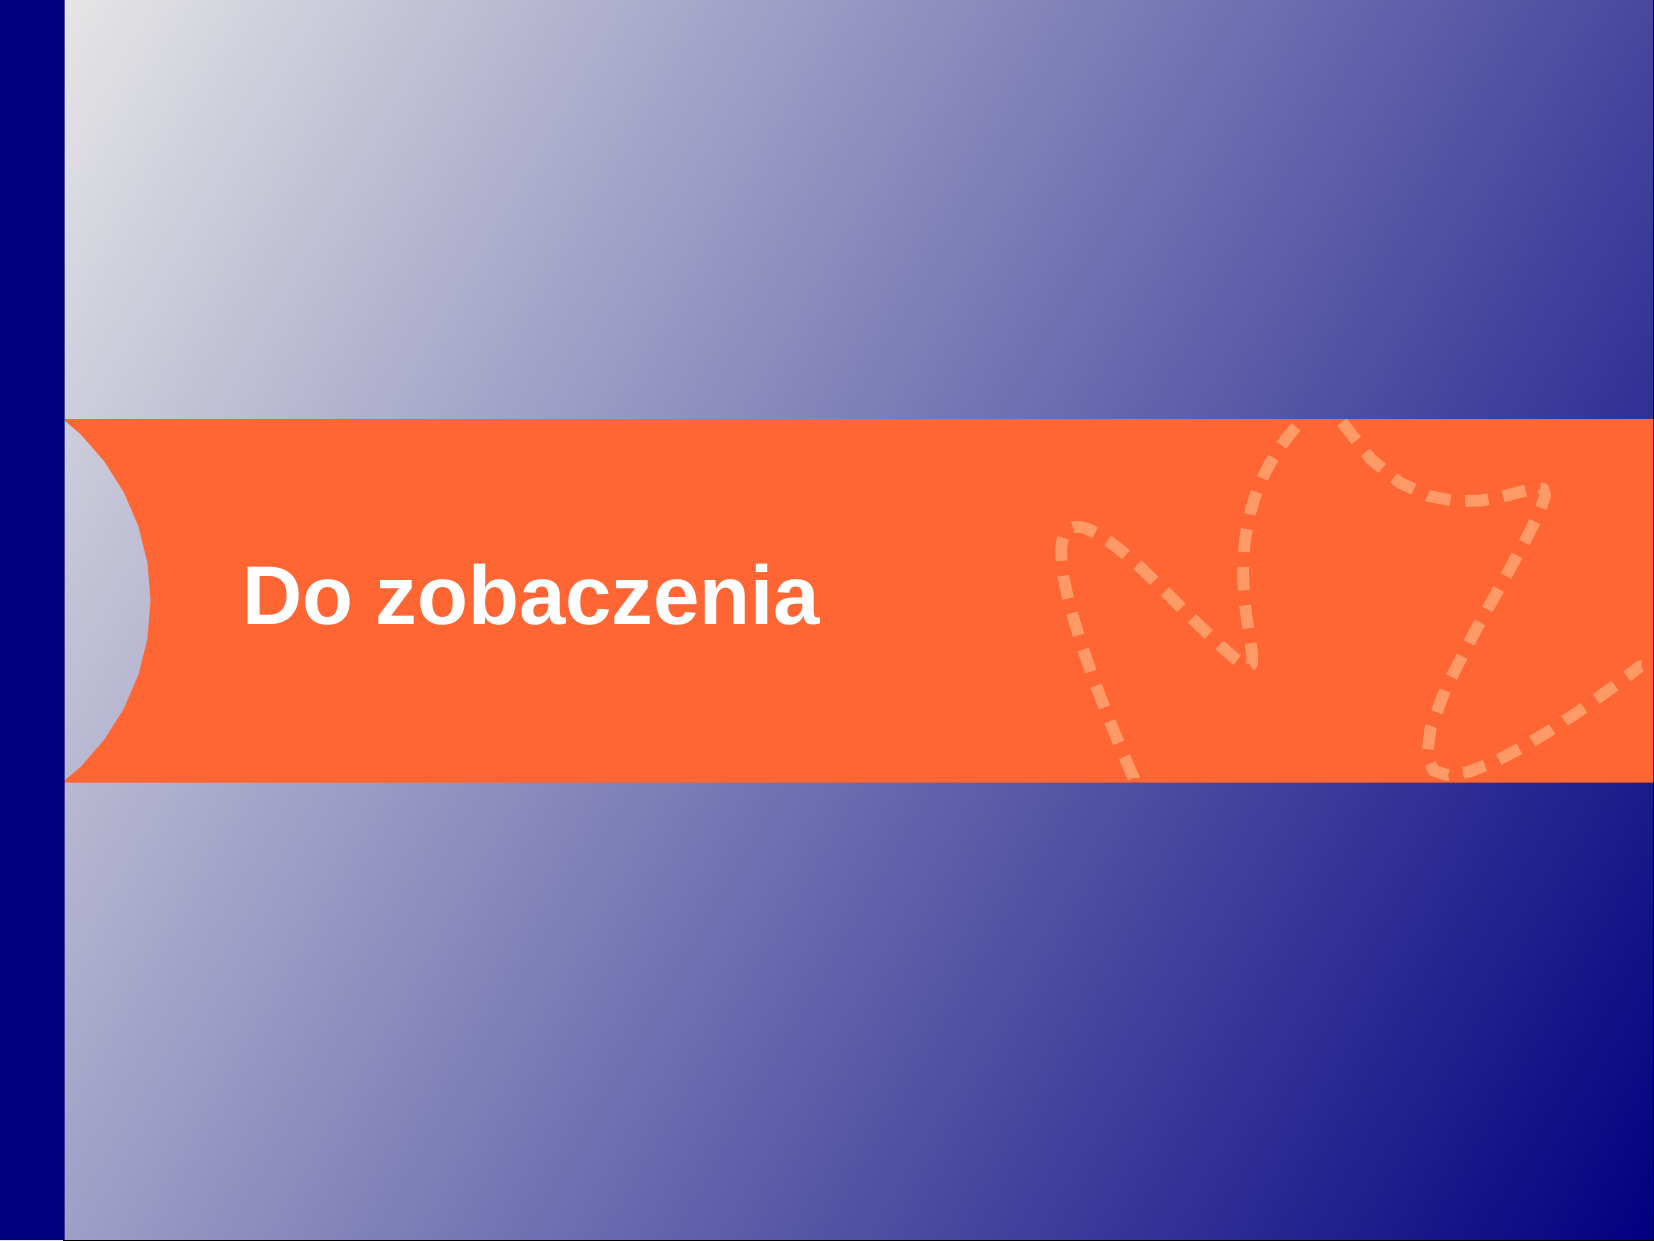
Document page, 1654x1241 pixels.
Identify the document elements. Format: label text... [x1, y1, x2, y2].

title Do zobaczenia [242, 497, 1450, 704]
